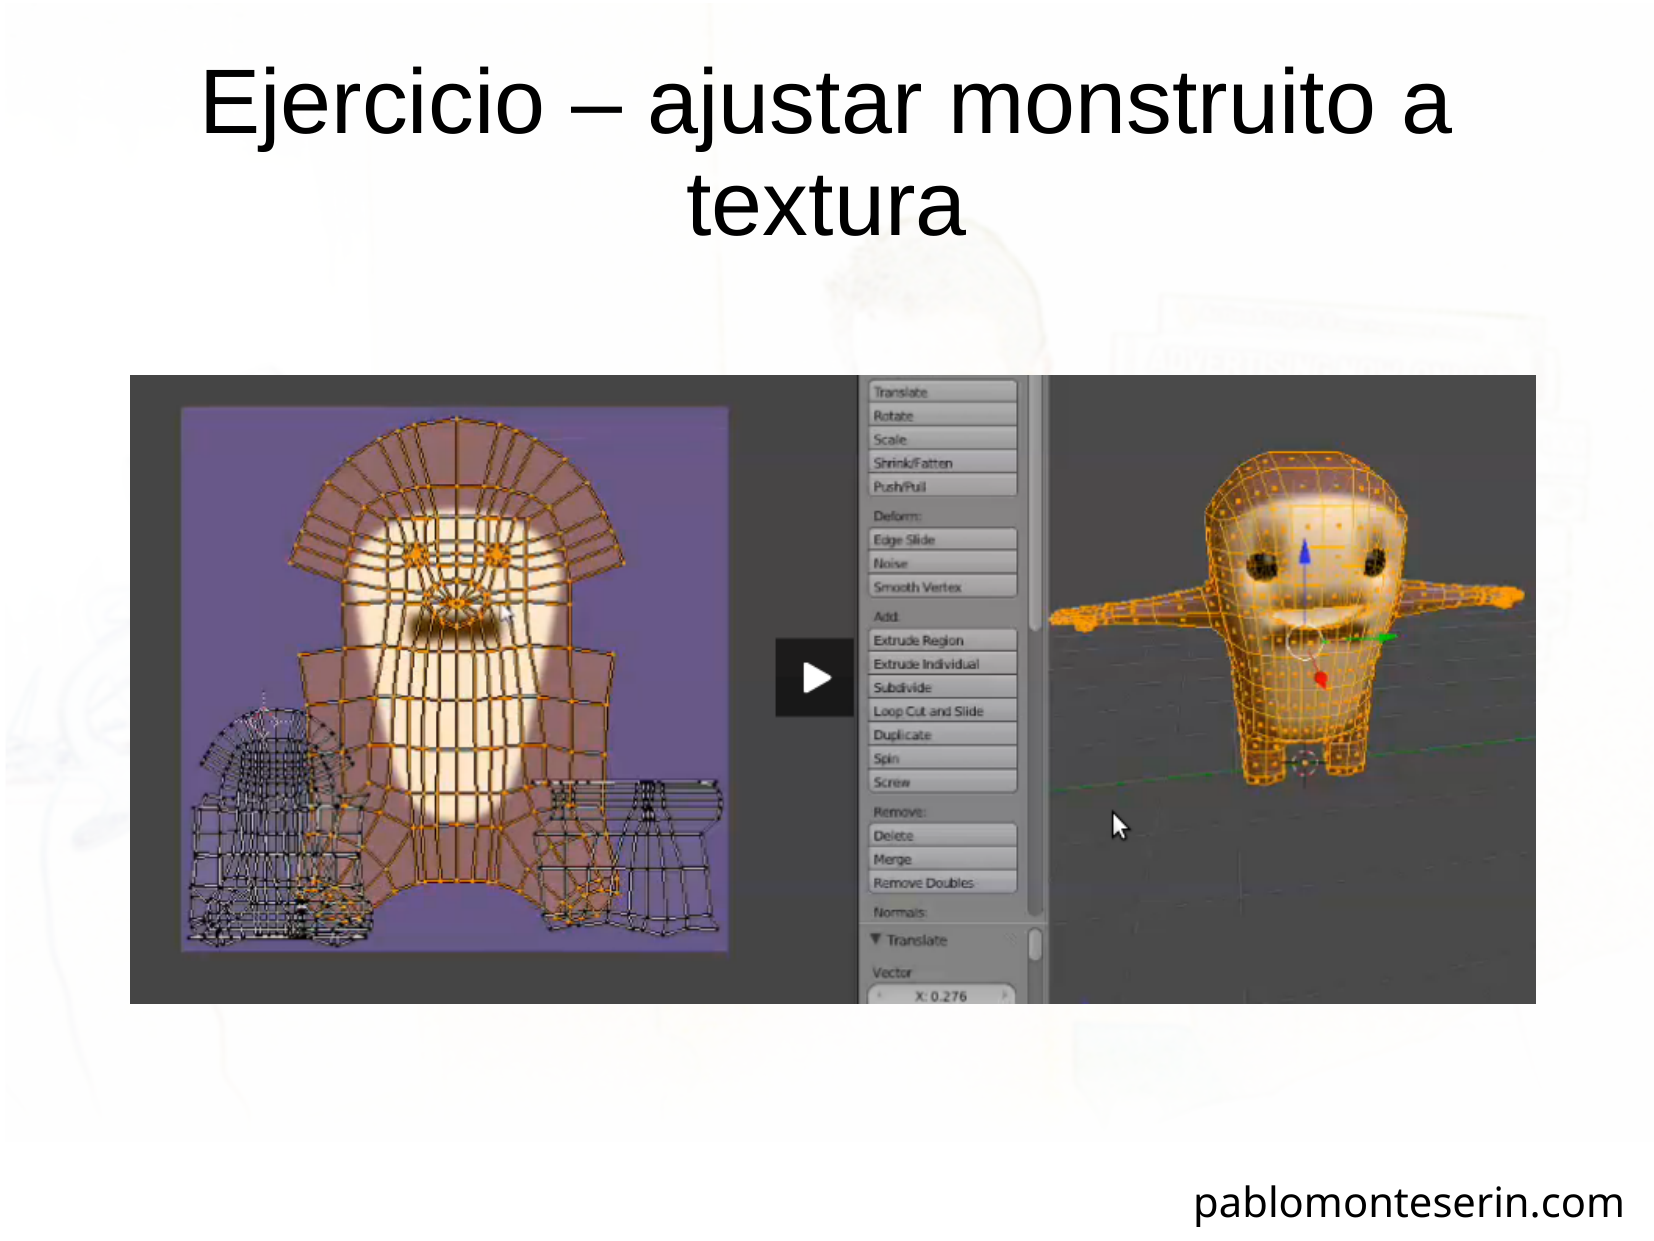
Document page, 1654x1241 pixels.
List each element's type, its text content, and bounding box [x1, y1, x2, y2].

title Ejercicio – ajustar monstruito a textura [82, 49, 1571, 257]
picture [5, 3, 1654, 1241]
